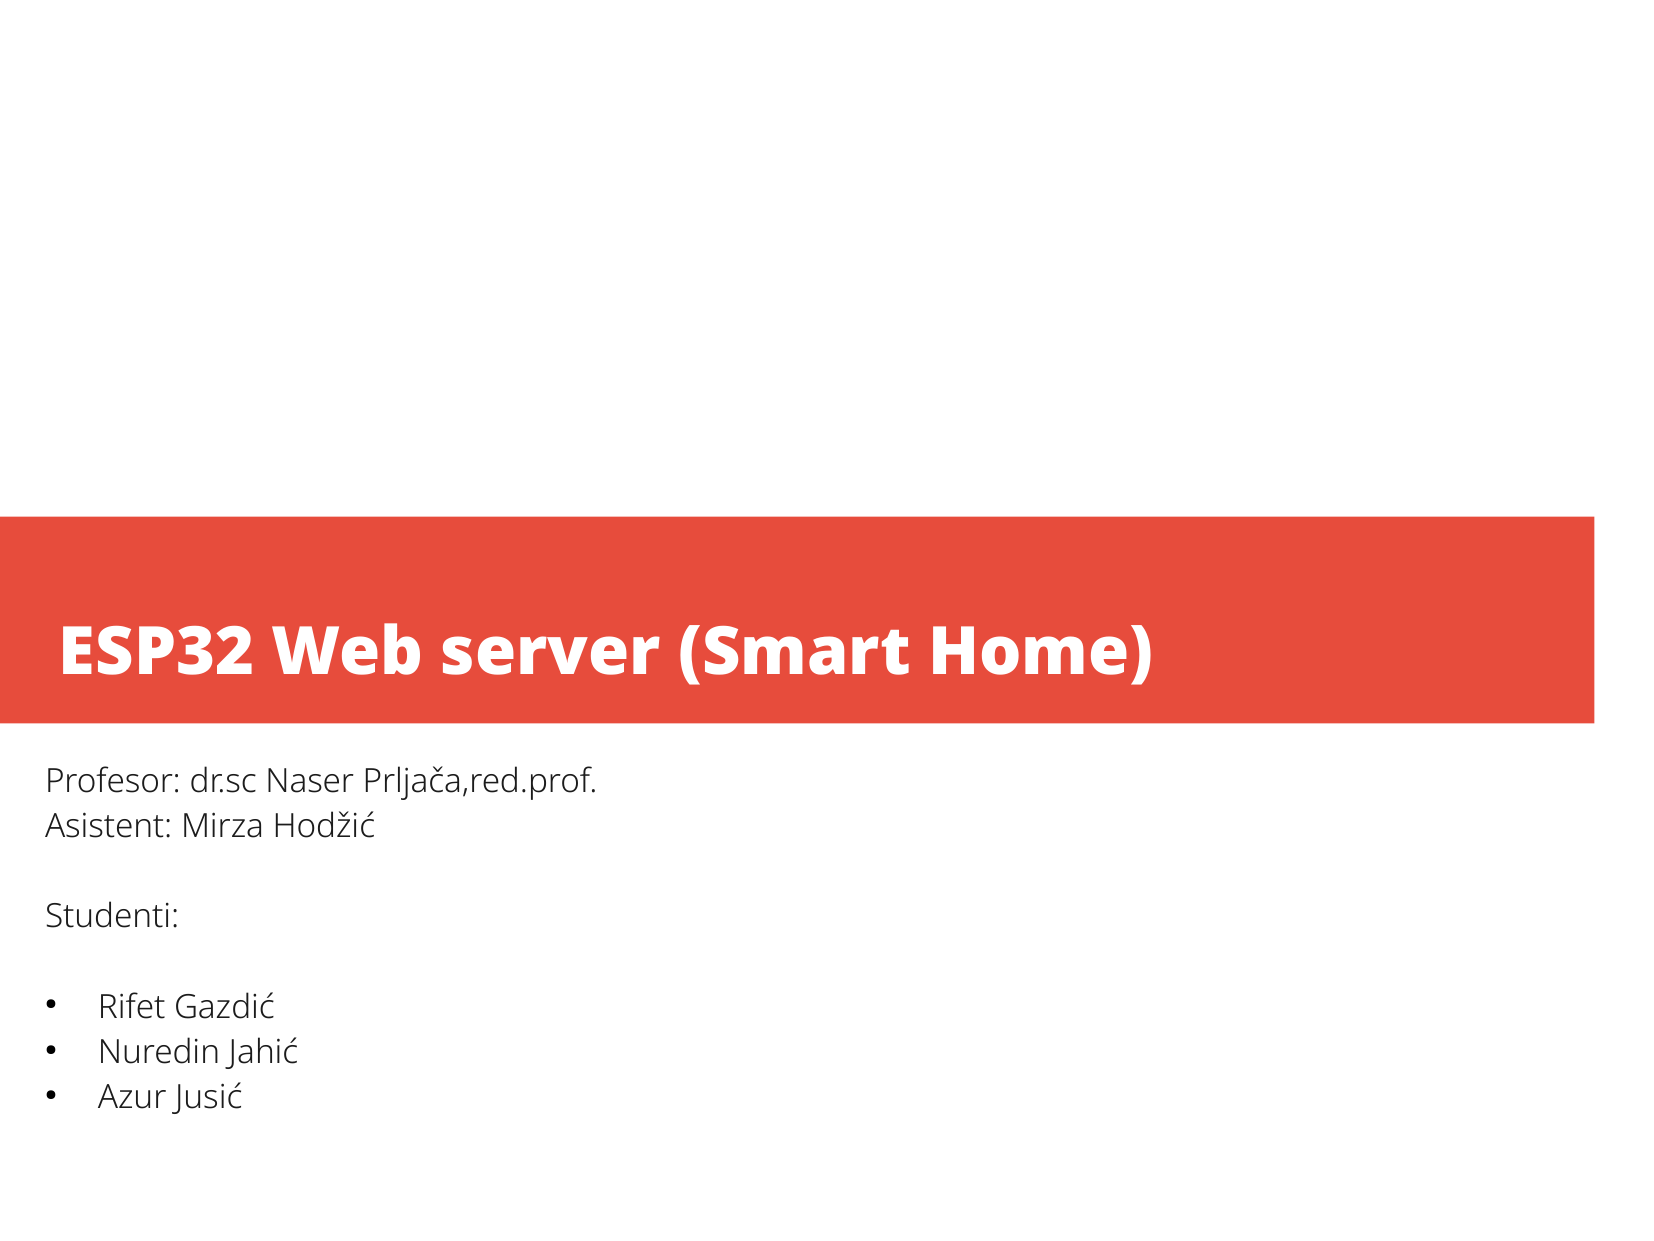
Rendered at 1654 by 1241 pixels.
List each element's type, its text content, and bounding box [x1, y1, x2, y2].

title ESP32 Web server (Smart Home) [59, 546, 1595, 694]
subtitle Profesor: dr.sc Naser Prljača,red.prof. Asistent: Mirza Hodžić Studenti: Rifet Gazdić Nuredin Jahić Azur Jusić [45, 756, 1551, 1171]
